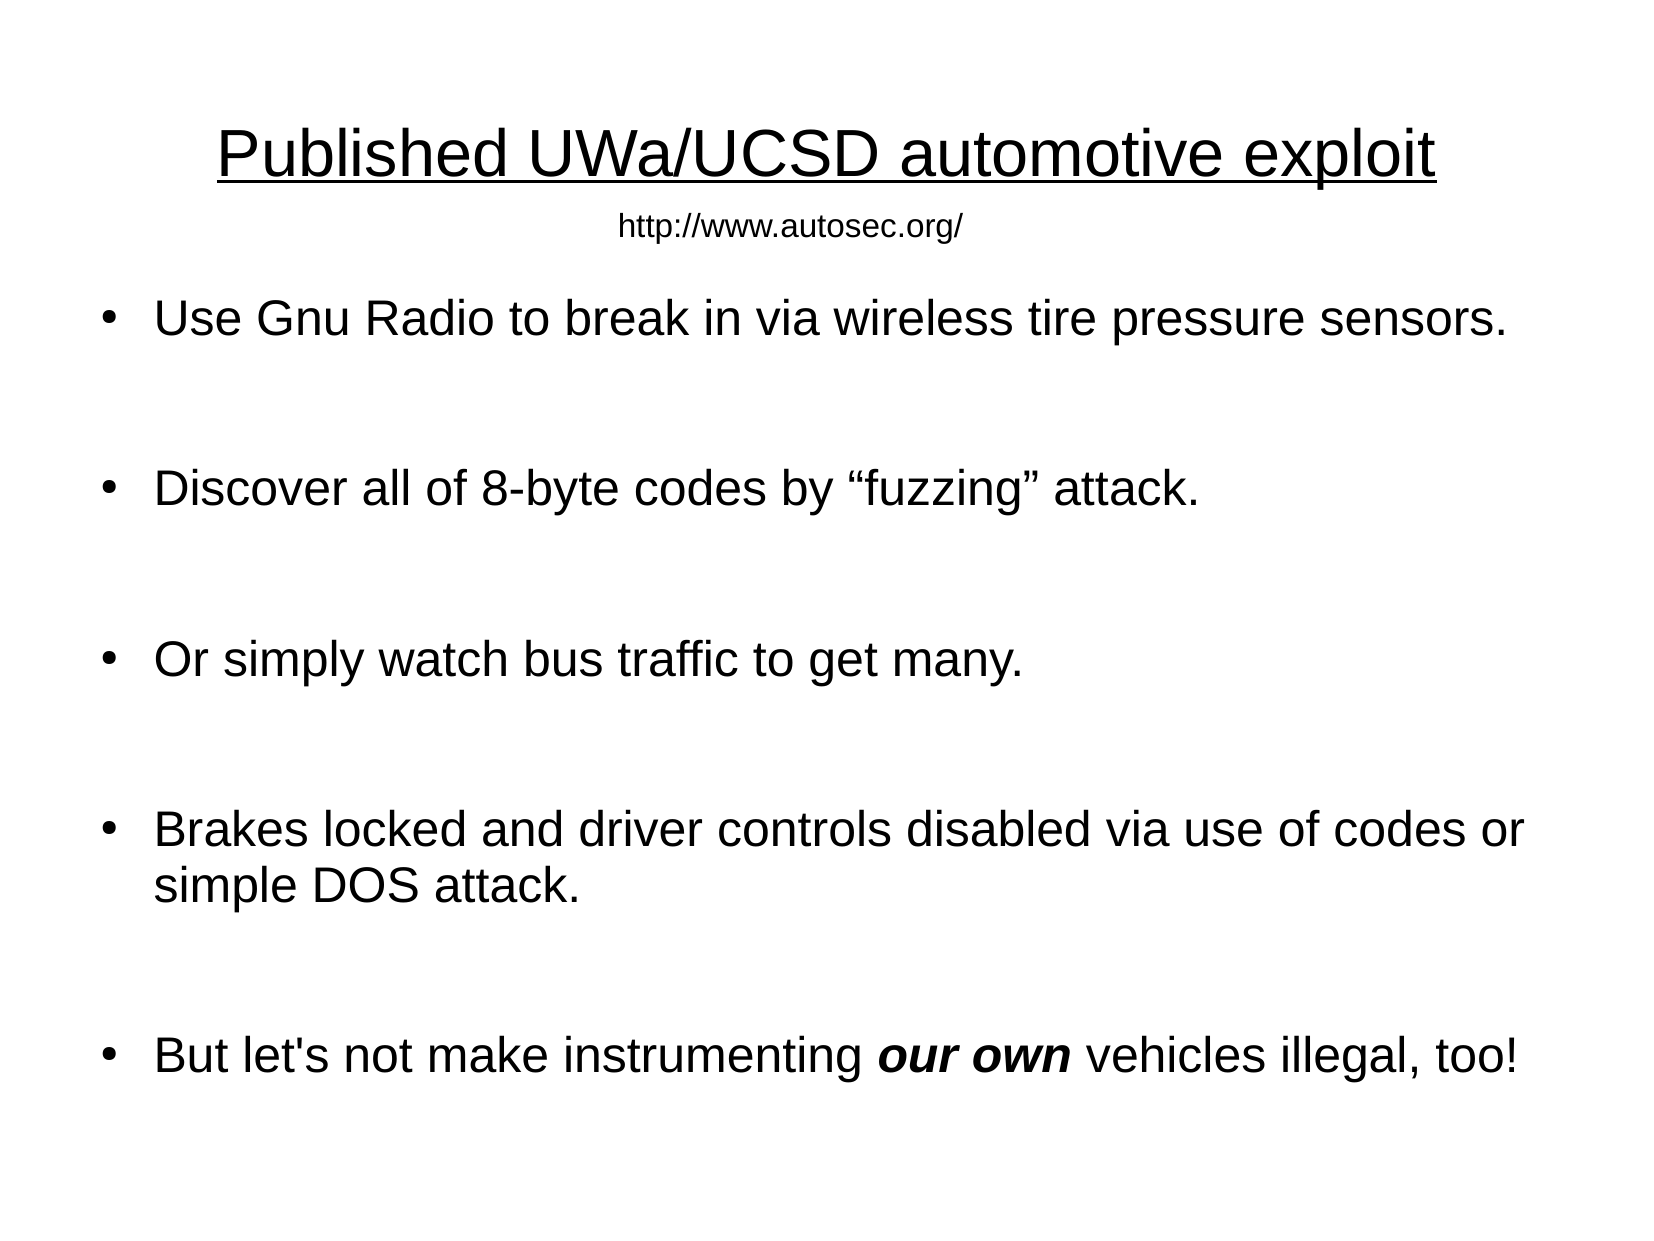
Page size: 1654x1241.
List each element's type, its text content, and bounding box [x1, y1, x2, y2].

list Use Gnu Radio to break in via wireless tire pressure sensors. Discover all of 8-byte codes by “fuzzing” attack. Or simply watch bus traffic to get many. Brakes locked and driver controls disabled via use of codes or simple DOS attack. But let's not make instrumenting our own vehicles illegal, too! [82, 290, 1571, 1109]
text_box http://www.autosec.org/ [603, 199, 1021, 257]
title Published UWa/UCSD automotive exploit [82, 49, 1571, 257]
